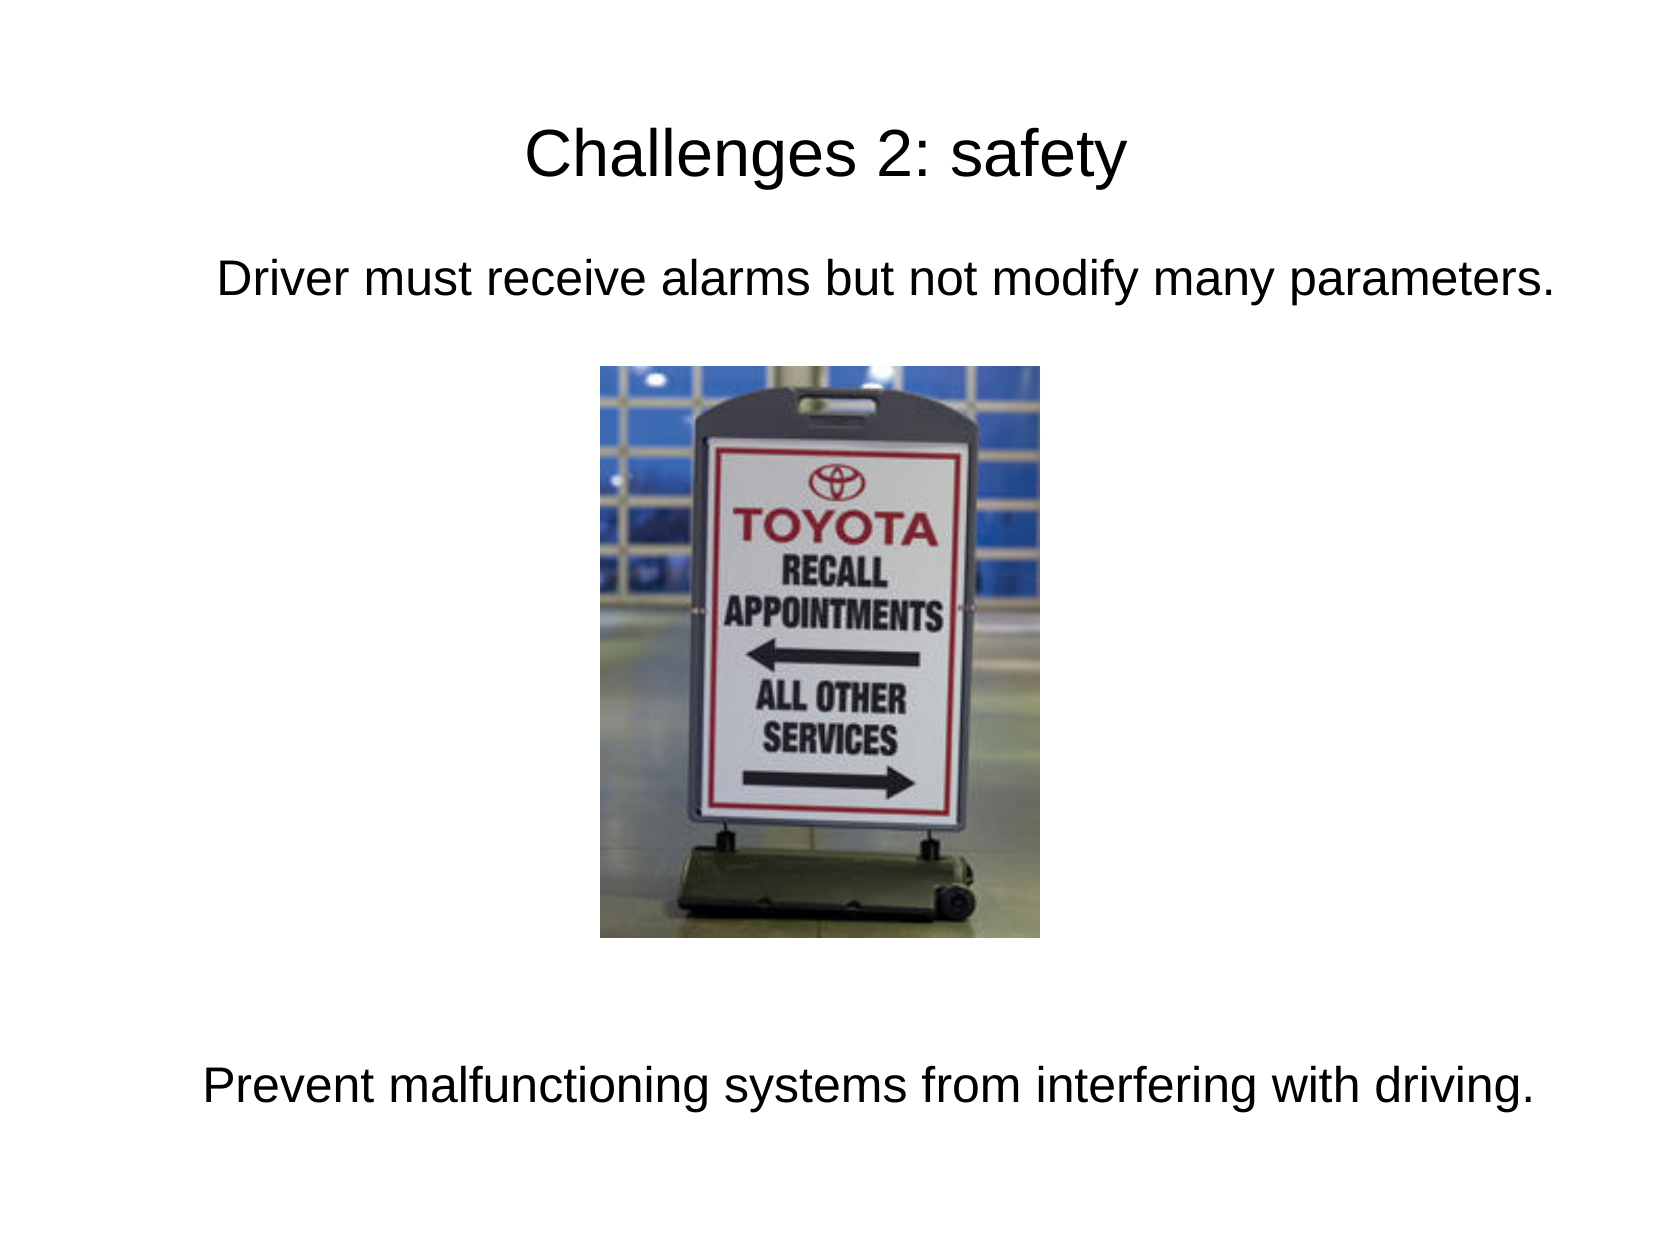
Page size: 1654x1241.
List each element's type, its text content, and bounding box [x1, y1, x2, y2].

title Challenges 2: safety [82, 49, 1571, 257]
picture [600, 366, 1040, 938]
text_box Driver must receive alarms but not modify many parameters. [201, 243, 1572, 314]
text_box Prevent malfunctioning systems from interfering with driving. [187, 1050, 1566, 1121]
